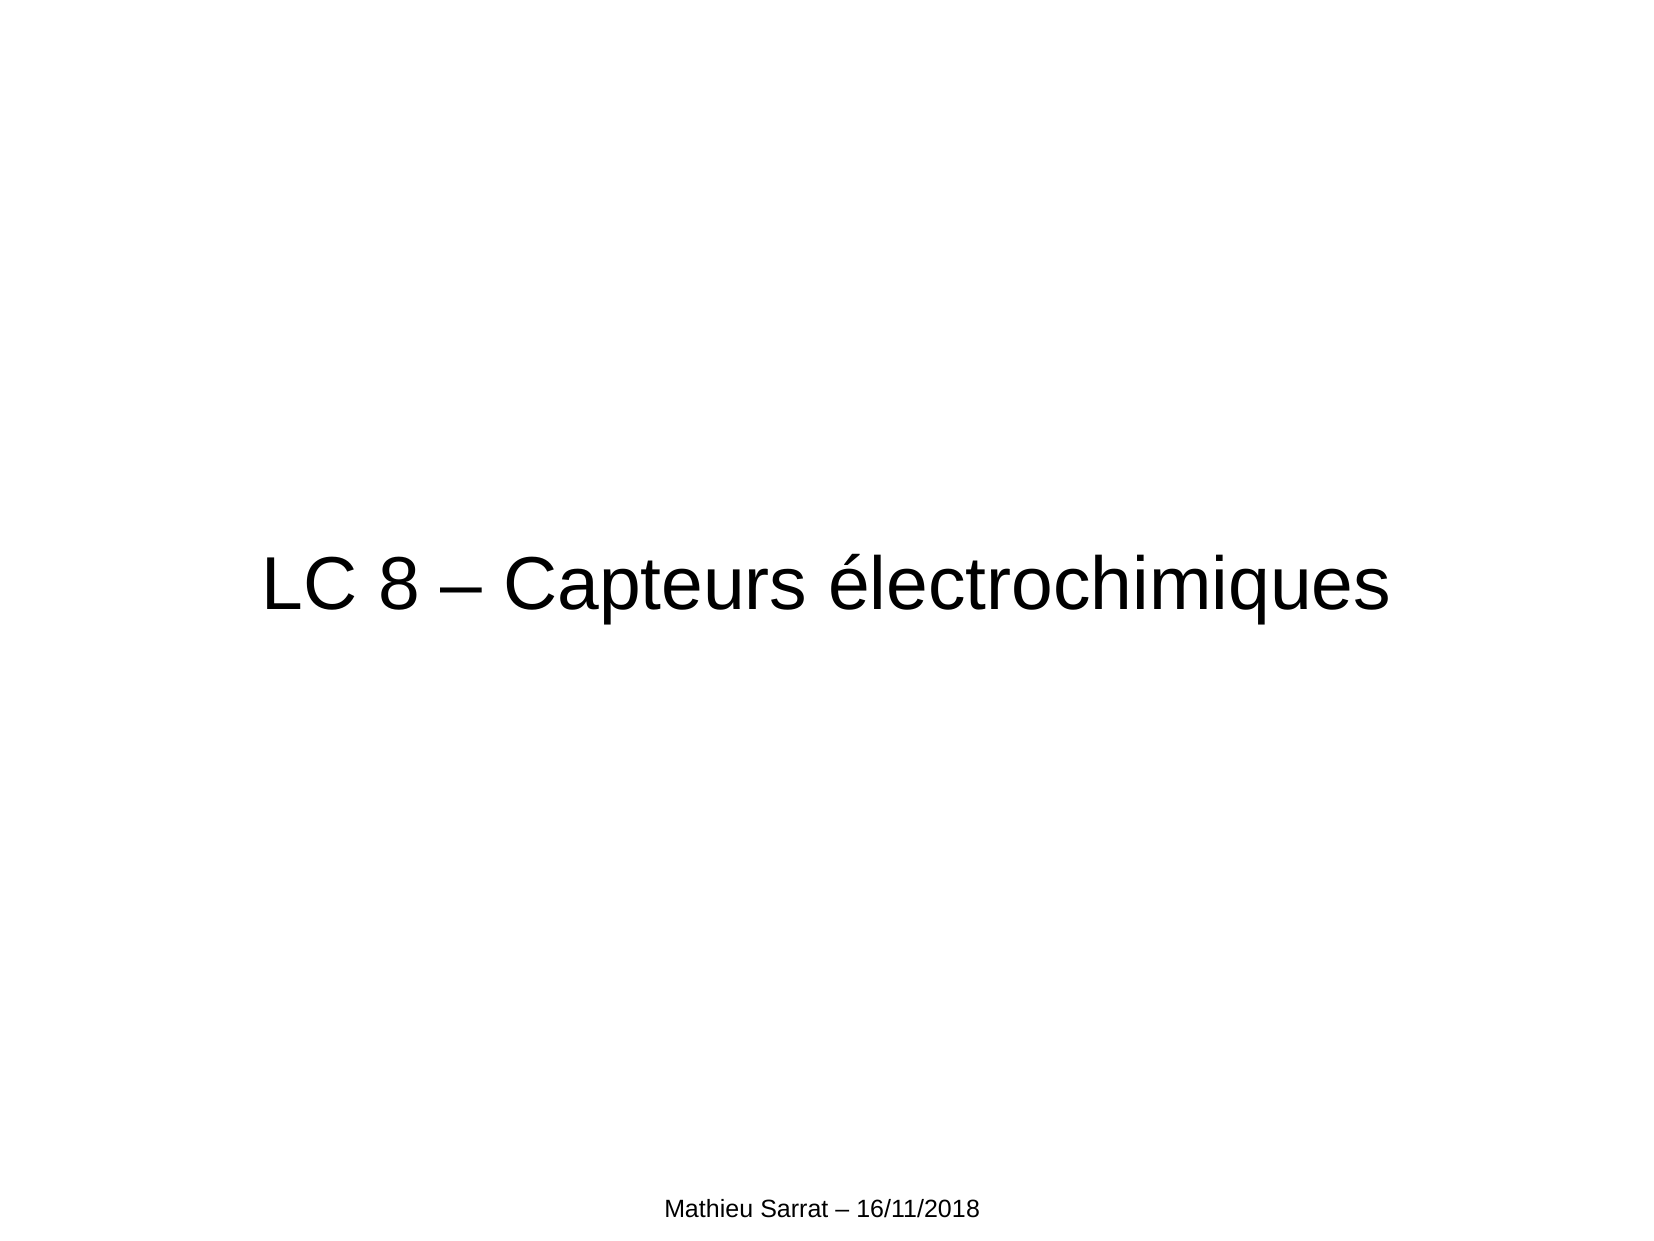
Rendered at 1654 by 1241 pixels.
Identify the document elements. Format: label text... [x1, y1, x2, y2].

title LC 8 – Capteurs électrochimiques [82, 480, 1571, 688]
text_box Mathieu Sarrat – 16/11/2018 [649, 1187, 1004, 1235]
